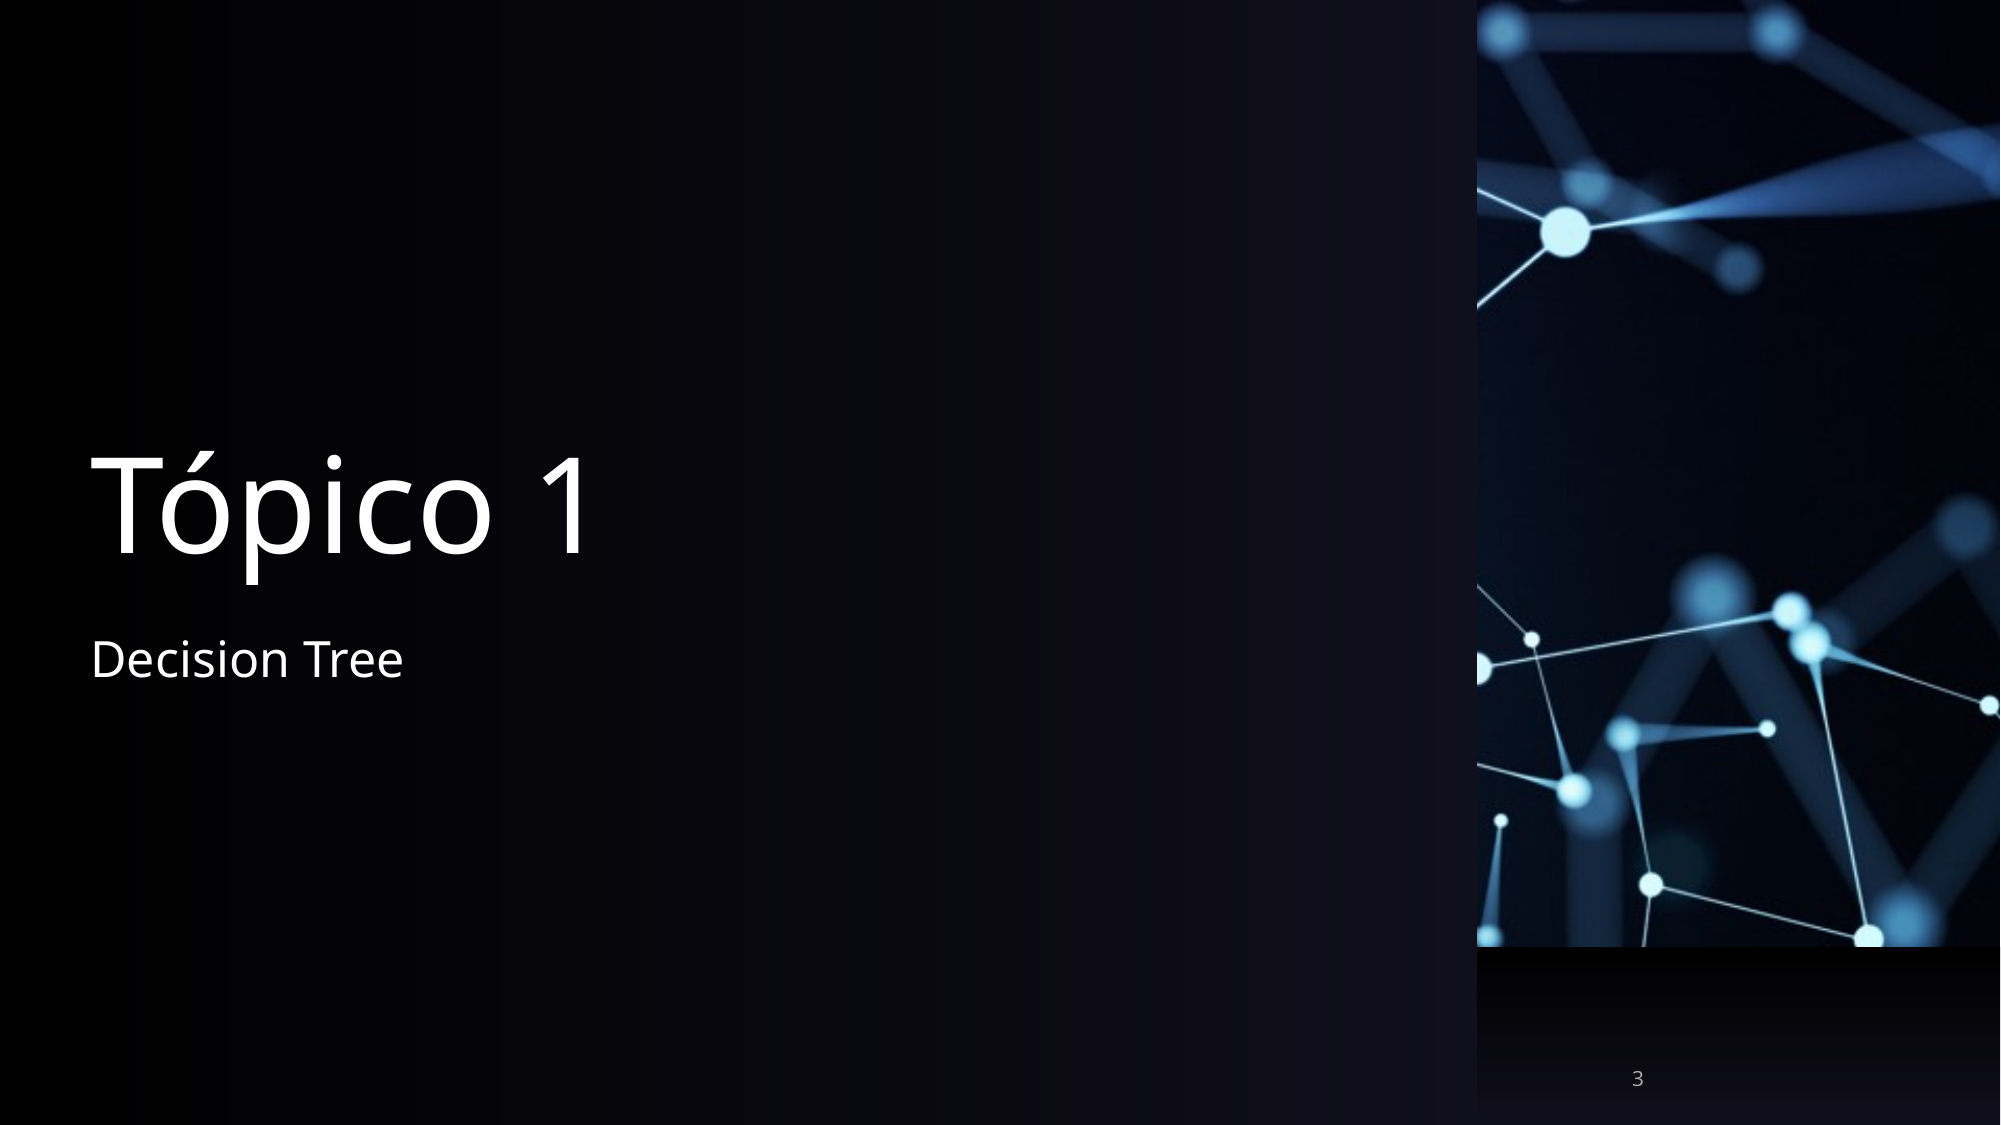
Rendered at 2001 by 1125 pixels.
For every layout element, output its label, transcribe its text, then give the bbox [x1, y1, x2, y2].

text_box [0, 0, 2000, 1125]
subtitle Decision Tree [90, 627, 983, 1000]
picture [1476, 0, 2000, 947]
title Tópico 1 [90, 90, 983, 580]
